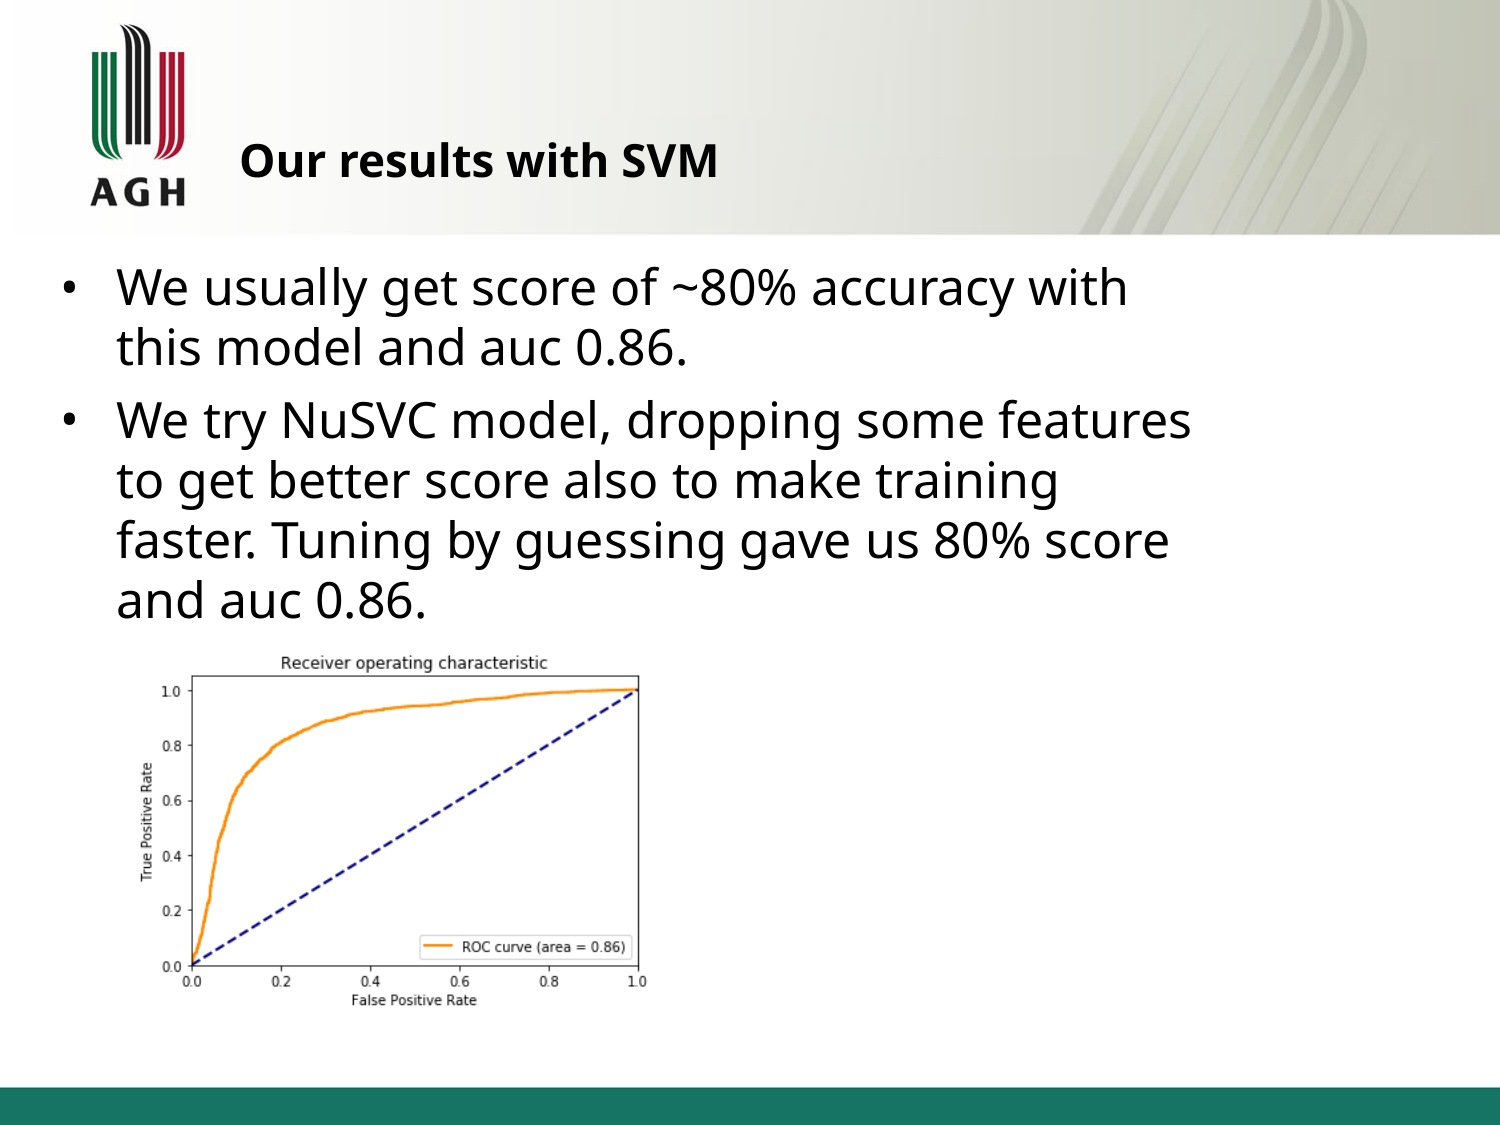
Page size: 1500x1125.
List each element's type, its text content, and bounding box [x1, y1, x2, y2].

picture [0, 0, 1500, 1125]
text_box We usually get score of ~80% accuracy with this model and auc 0.86. We try NuSVC model, dropping some features to get better score also to make training faster. Tuning by guessing gave us 80% score and auc 0.86. [45, 248, 1217, 986]
text_box Our results with SVM [224, 123, 1396, 194]
